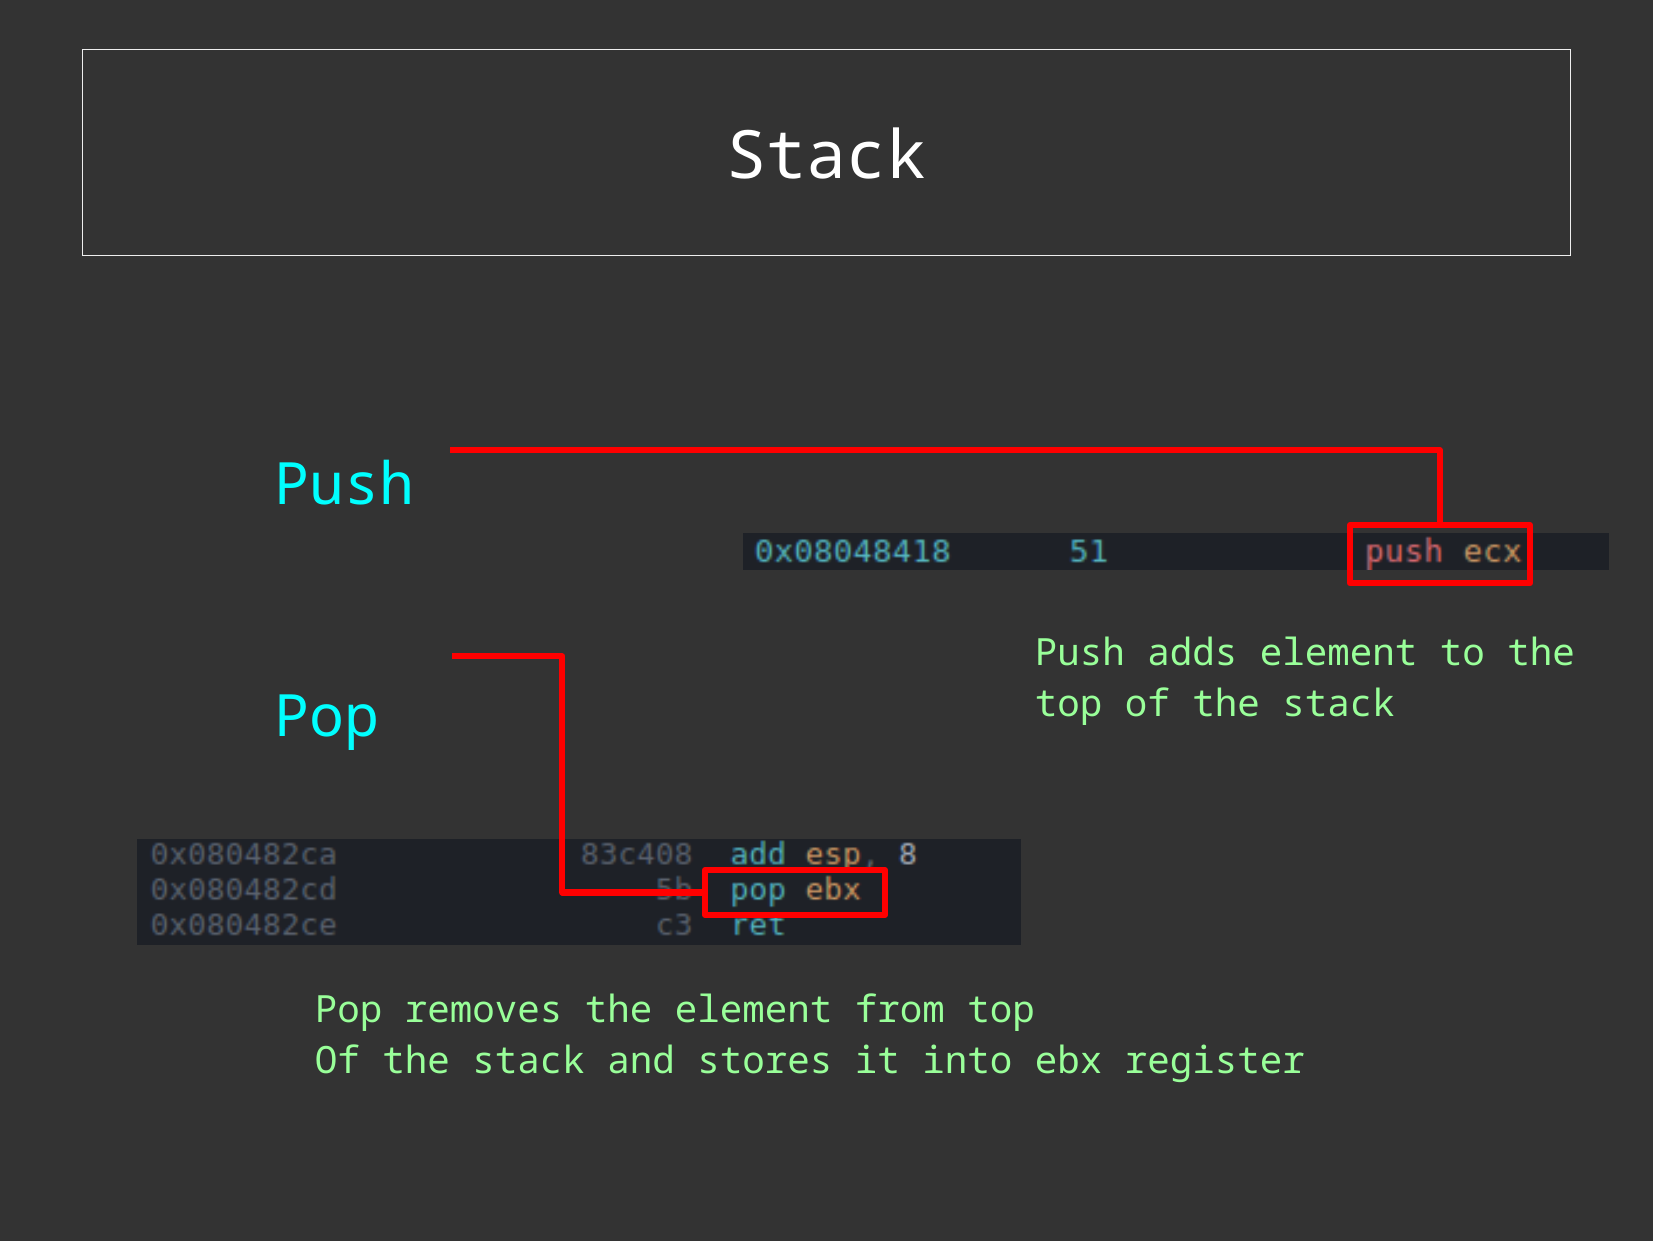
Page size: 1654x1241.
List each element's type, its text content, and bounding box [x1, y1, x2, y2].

picture [743, 533, 1347, 571]
picture [137, 839, 1021, 946]
text_box Stack [82, 49, 1571, 256]
picture [1533, 533, 1609, 571]
picture [708, 873, 882, 912]
text_box Pop removes the element from top Of the stack and stores it into ebx register [300, 975, 1320, 1077]
text_box Push Pop [150, 270, 430, 692]
text_box Push adds element to the top of the stack [1020, 618, 1613, 721]
picture [1353, 533, 1527, 571]
